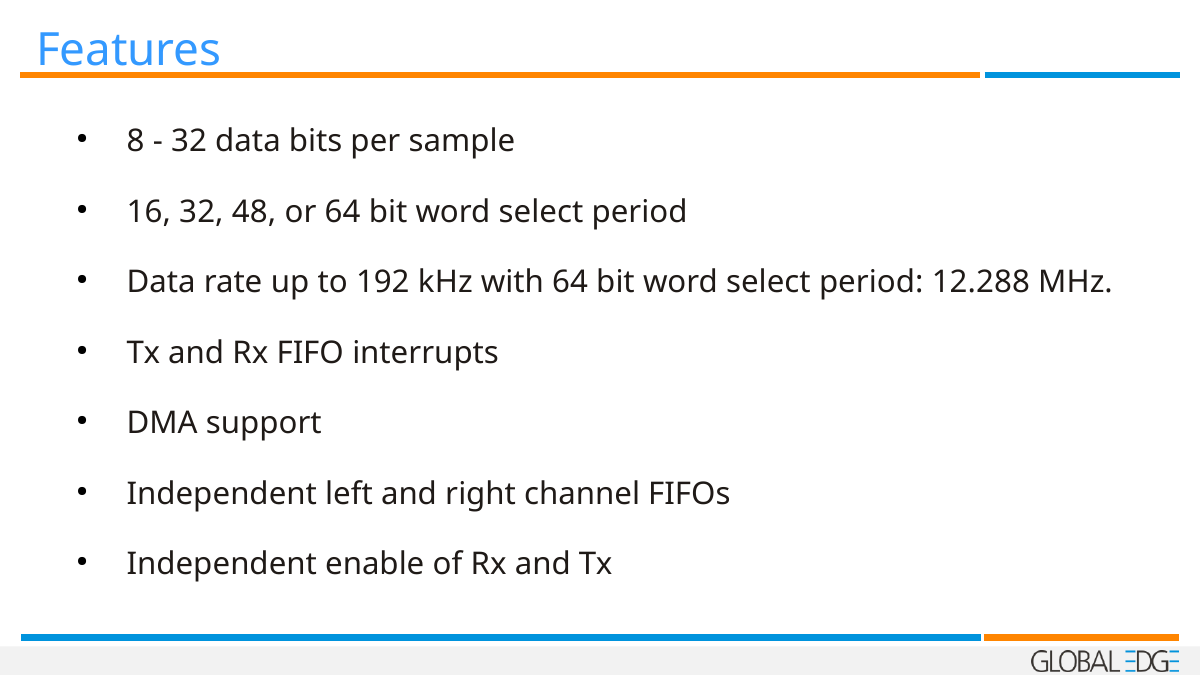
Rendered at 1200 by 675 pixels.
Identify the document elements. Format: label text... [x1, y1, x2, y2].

picture [1031, 650, 1179, 672]
list 8 - 32 data bits per sample 16, 32, 48, or 64 bit word select period Data rate up to 192 kHz with 64 bit word select period: 12.288 MHz. Tx and Rx FIFO interrupts DMA support Independent left and right channel FIFOs Independent enable of Rx and Tx [60, 118, 1140, 591]
title Features [36, 21, 1112, 75]
